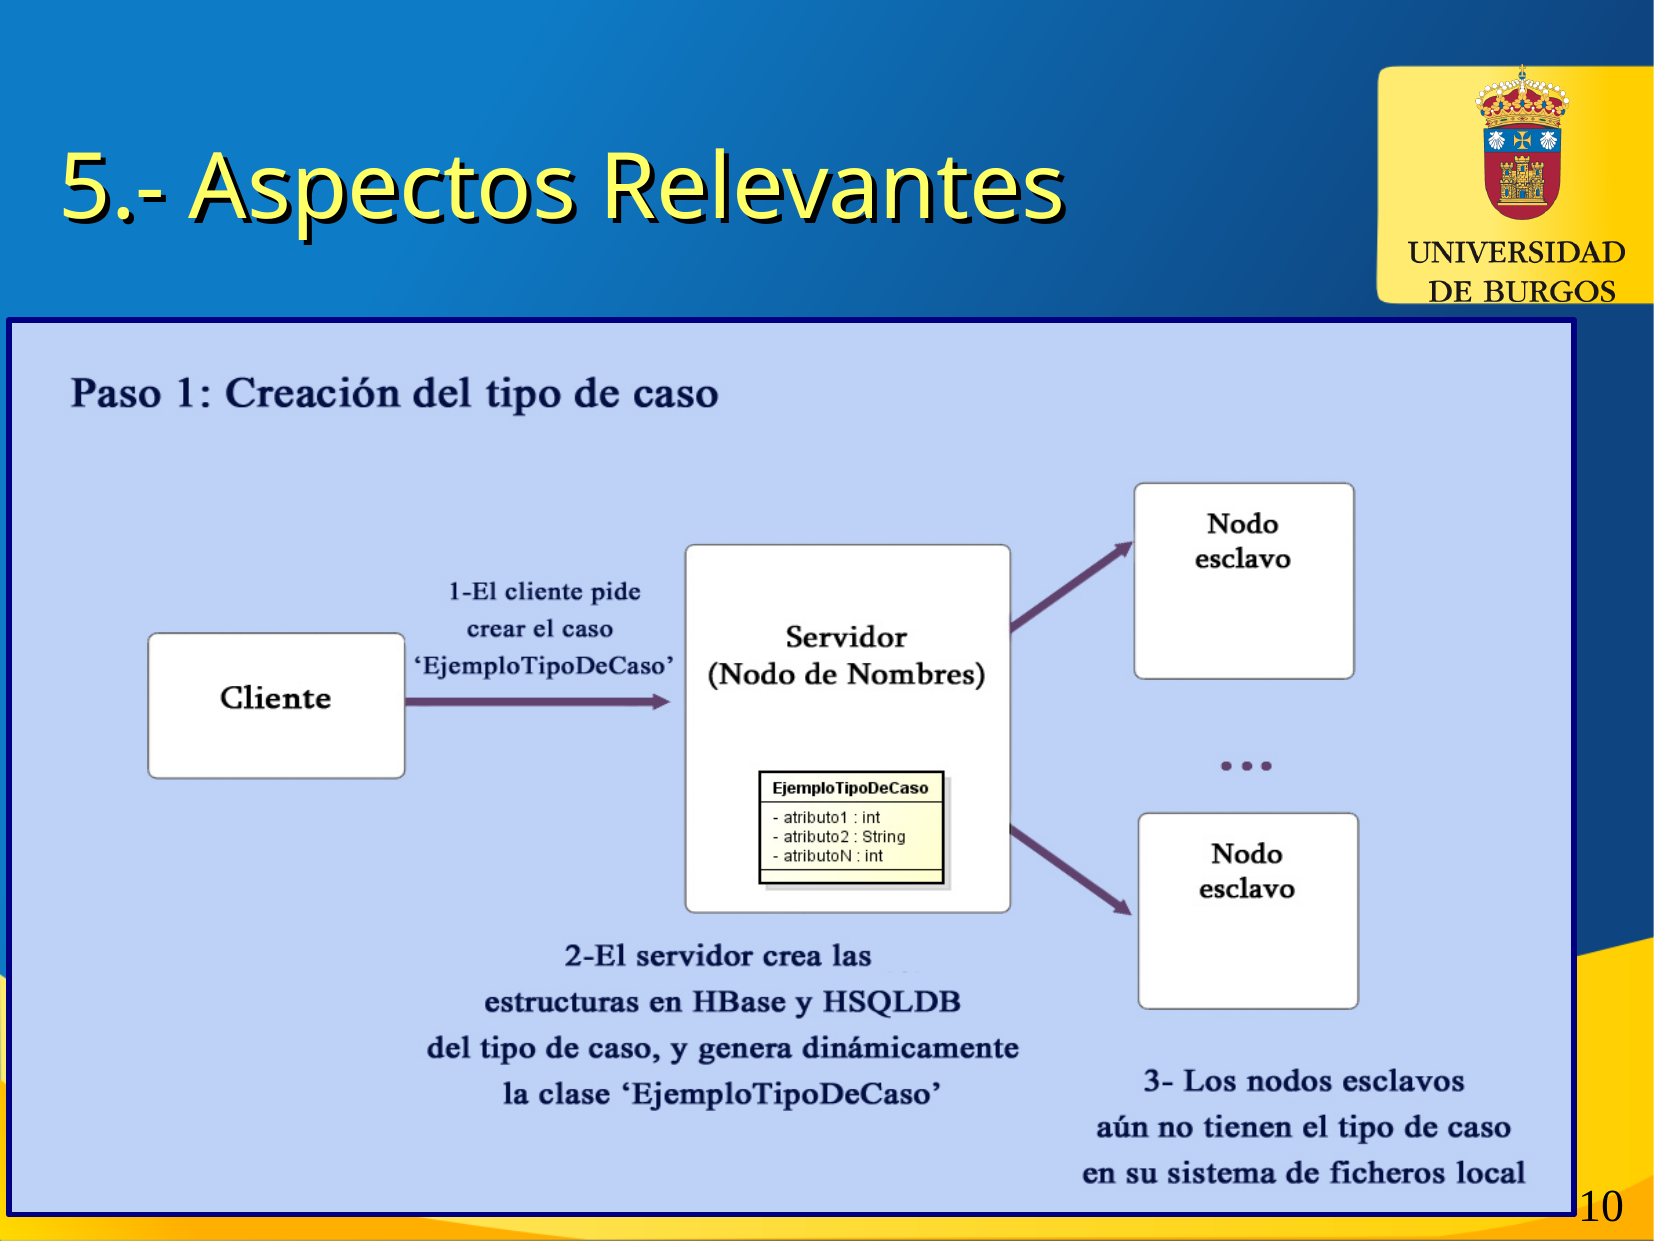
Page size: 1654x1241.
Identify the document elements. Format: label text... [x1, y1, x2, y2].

picture [0, 0, 1654, 1241]
title 5.- Aspectos Relevantes [59, 70, 1335, 296]
